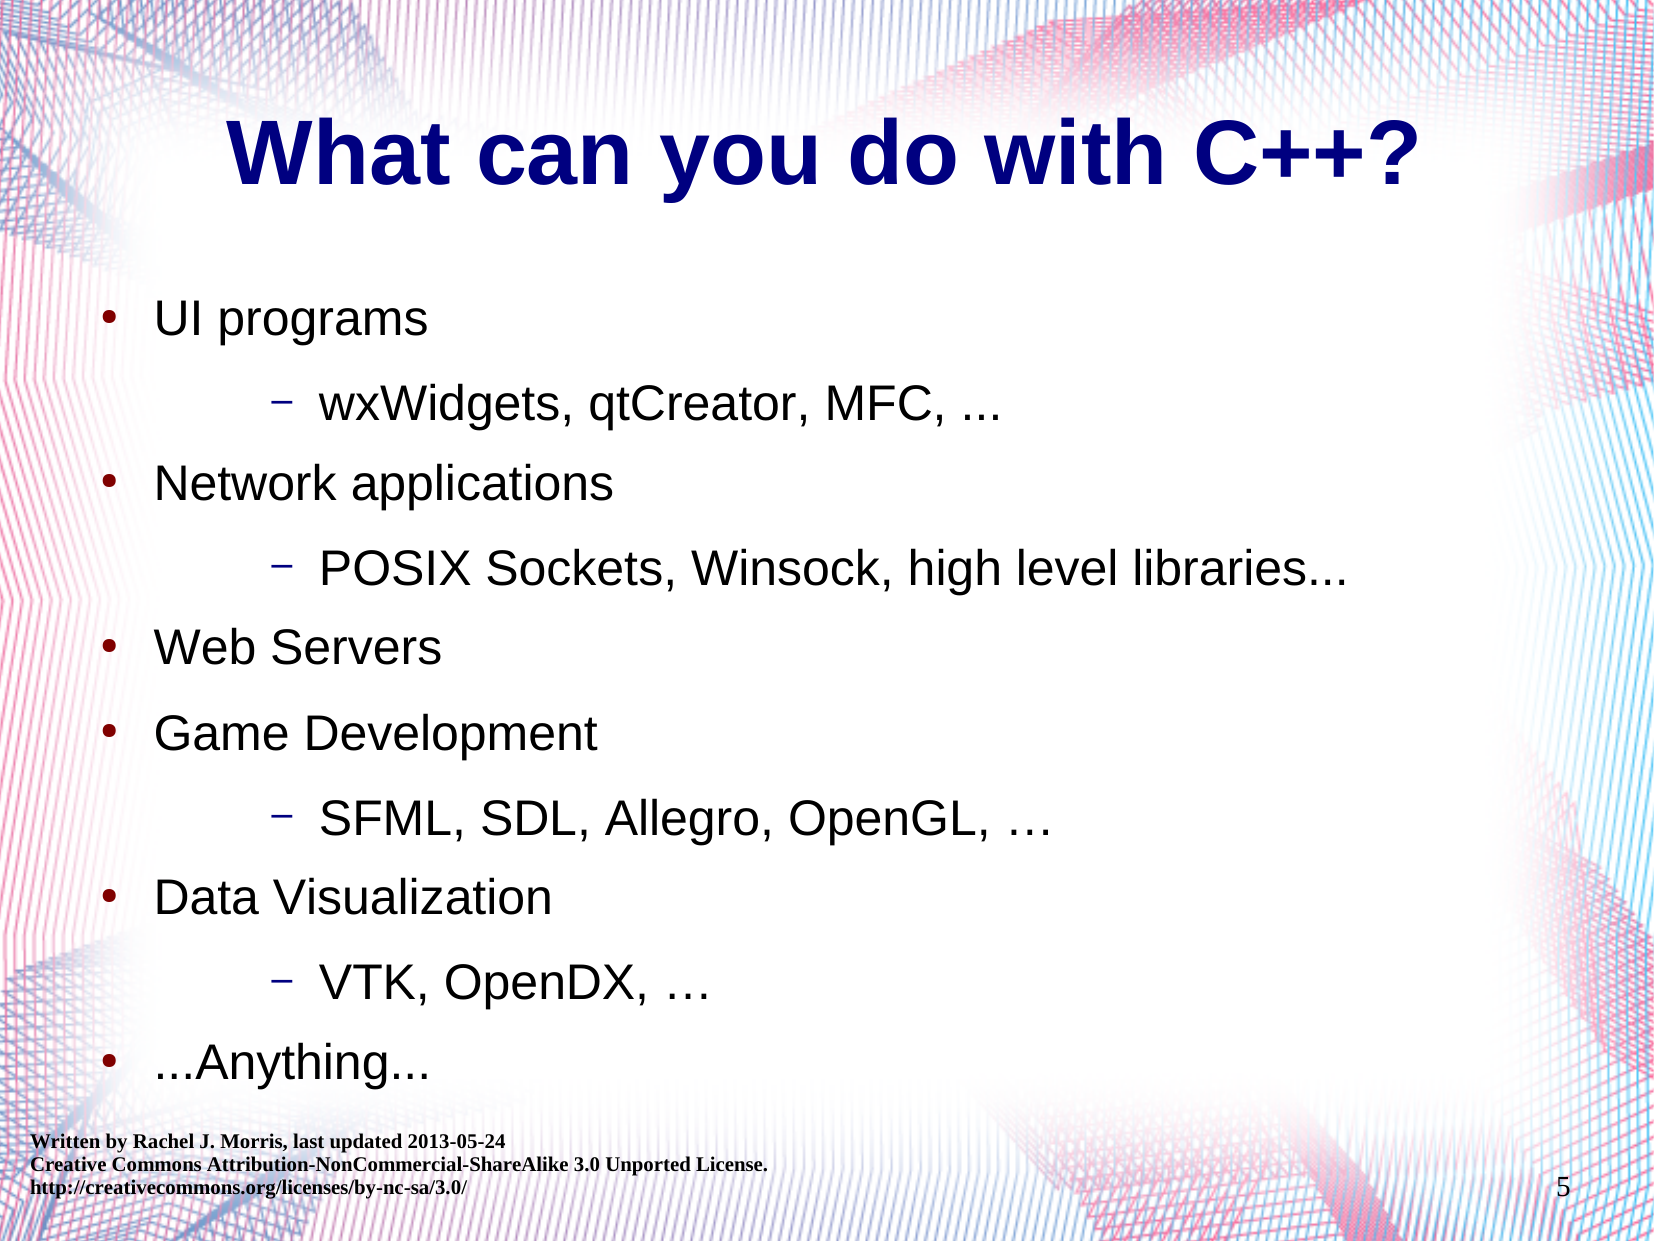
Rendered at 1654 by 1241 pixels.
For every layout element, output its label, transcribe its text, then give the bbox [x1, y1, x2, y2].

list UI programs wxWidgets, qtCreator, MFC, ... Network applications POSIX Sockets, Winsock, high level libraries... Web Servers Game Development SFML, SDL, Allegro, OpenGL, … Data Visualization VTK, OpenDX, … ...Anything... [82, 290, 1571, 1096]
title What can you do with C++? [82, 49, 1571, 257]
picture [0, 0, 1654, 1241]
